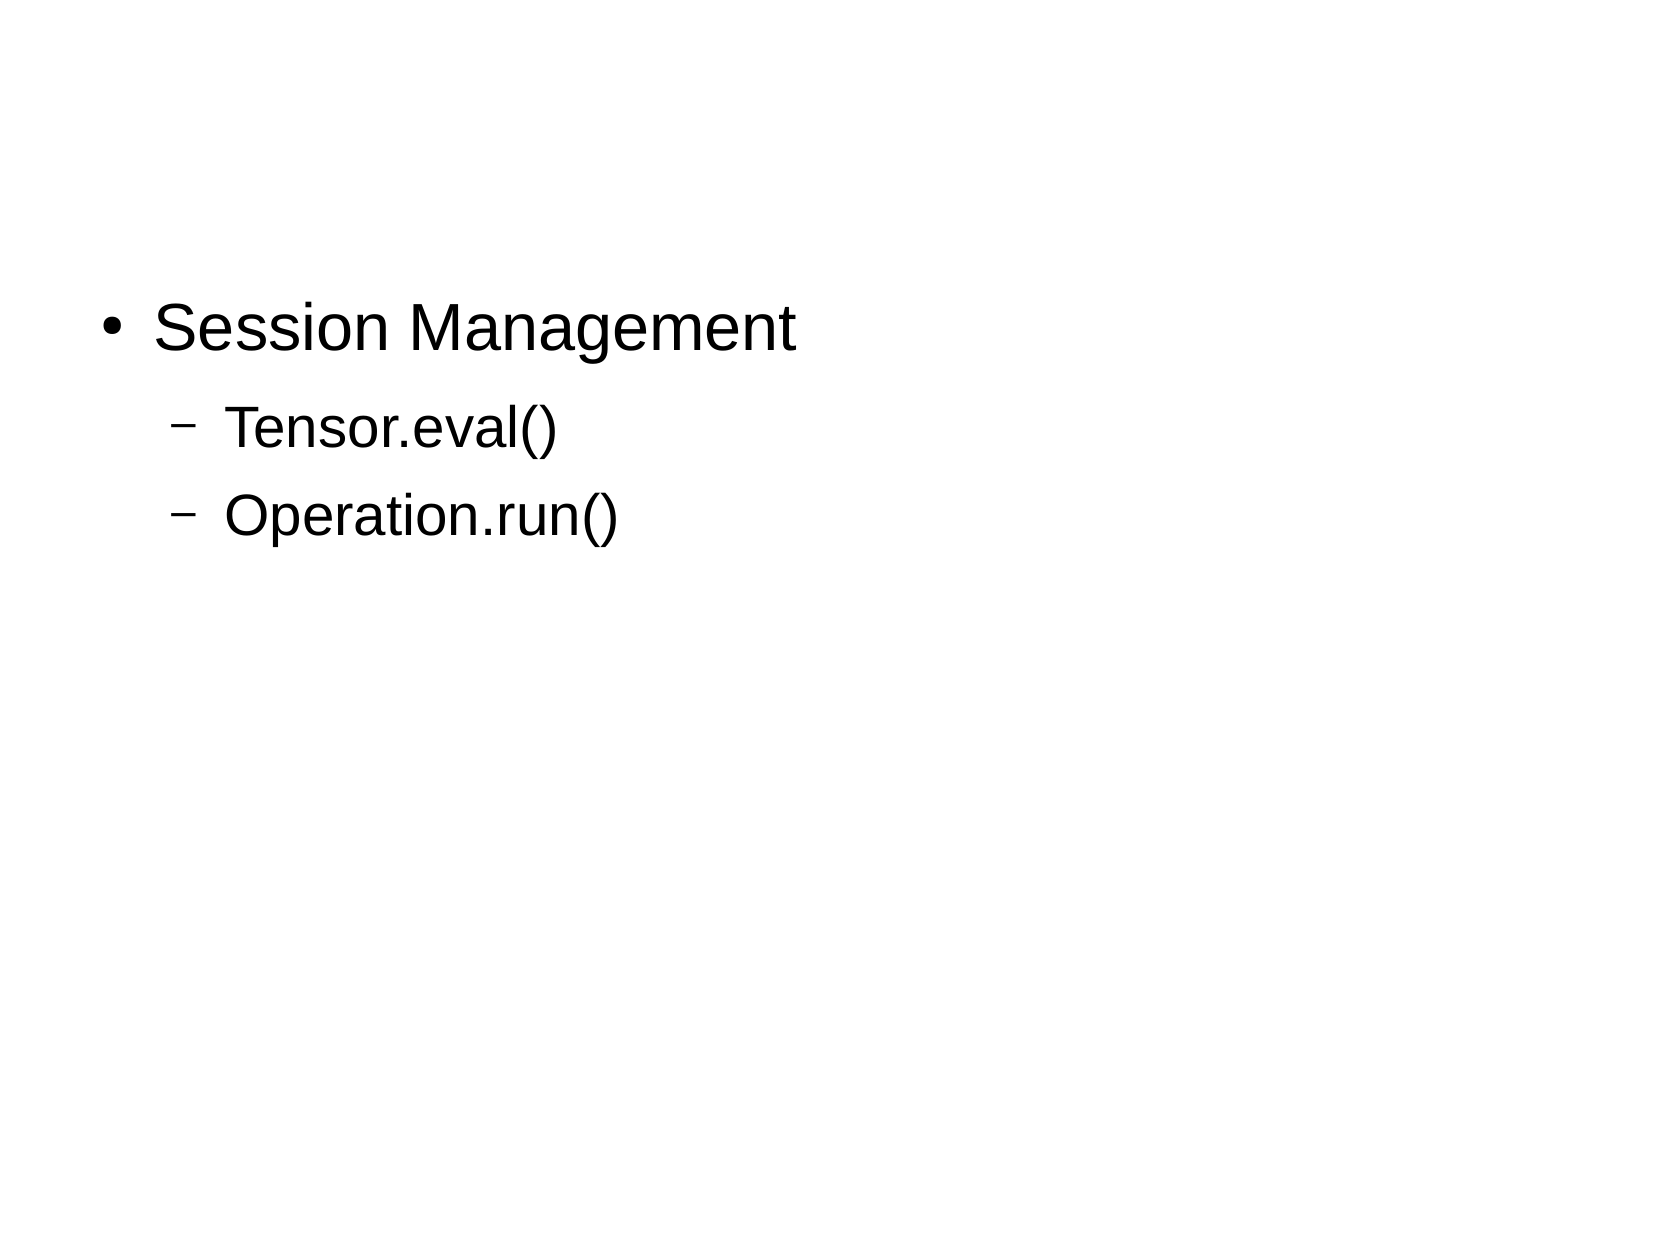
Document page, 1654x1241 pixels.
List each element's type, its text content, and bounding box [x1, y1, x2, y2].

list Session Management Tensor.eval() Operation.run() [82, 290, 1571, 1010]
